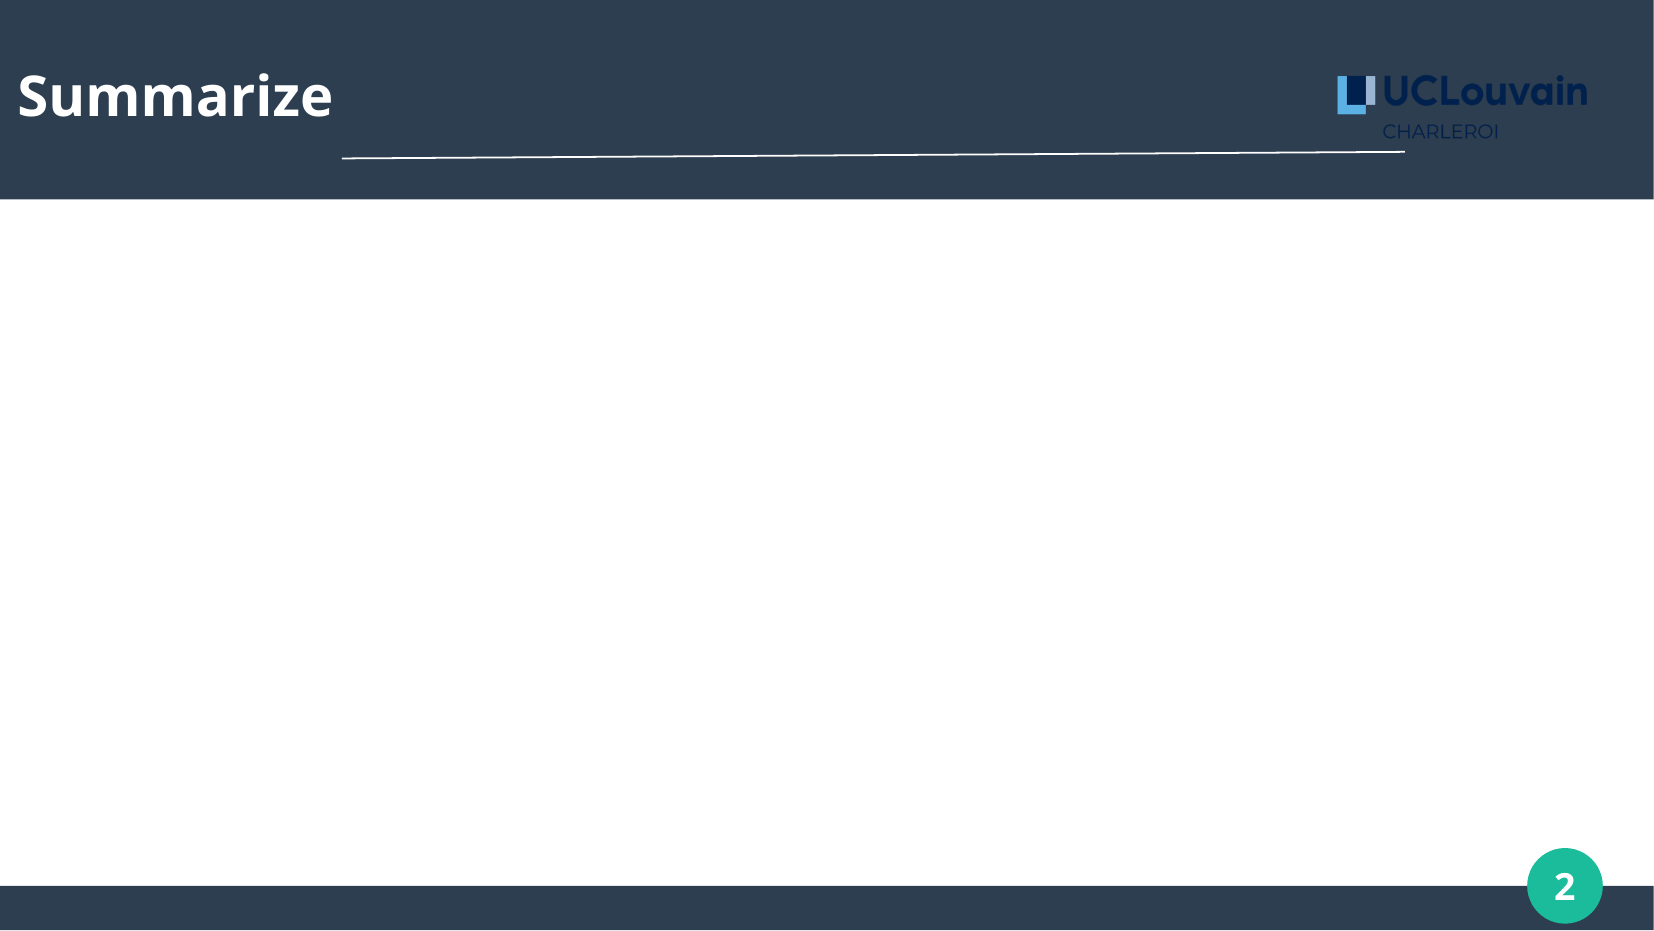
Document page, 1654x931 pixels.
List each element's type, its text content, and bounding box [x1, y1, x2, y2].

picture [1328, 57, 1595, 156]
title Summarize [17, 35, 1553, 154]
